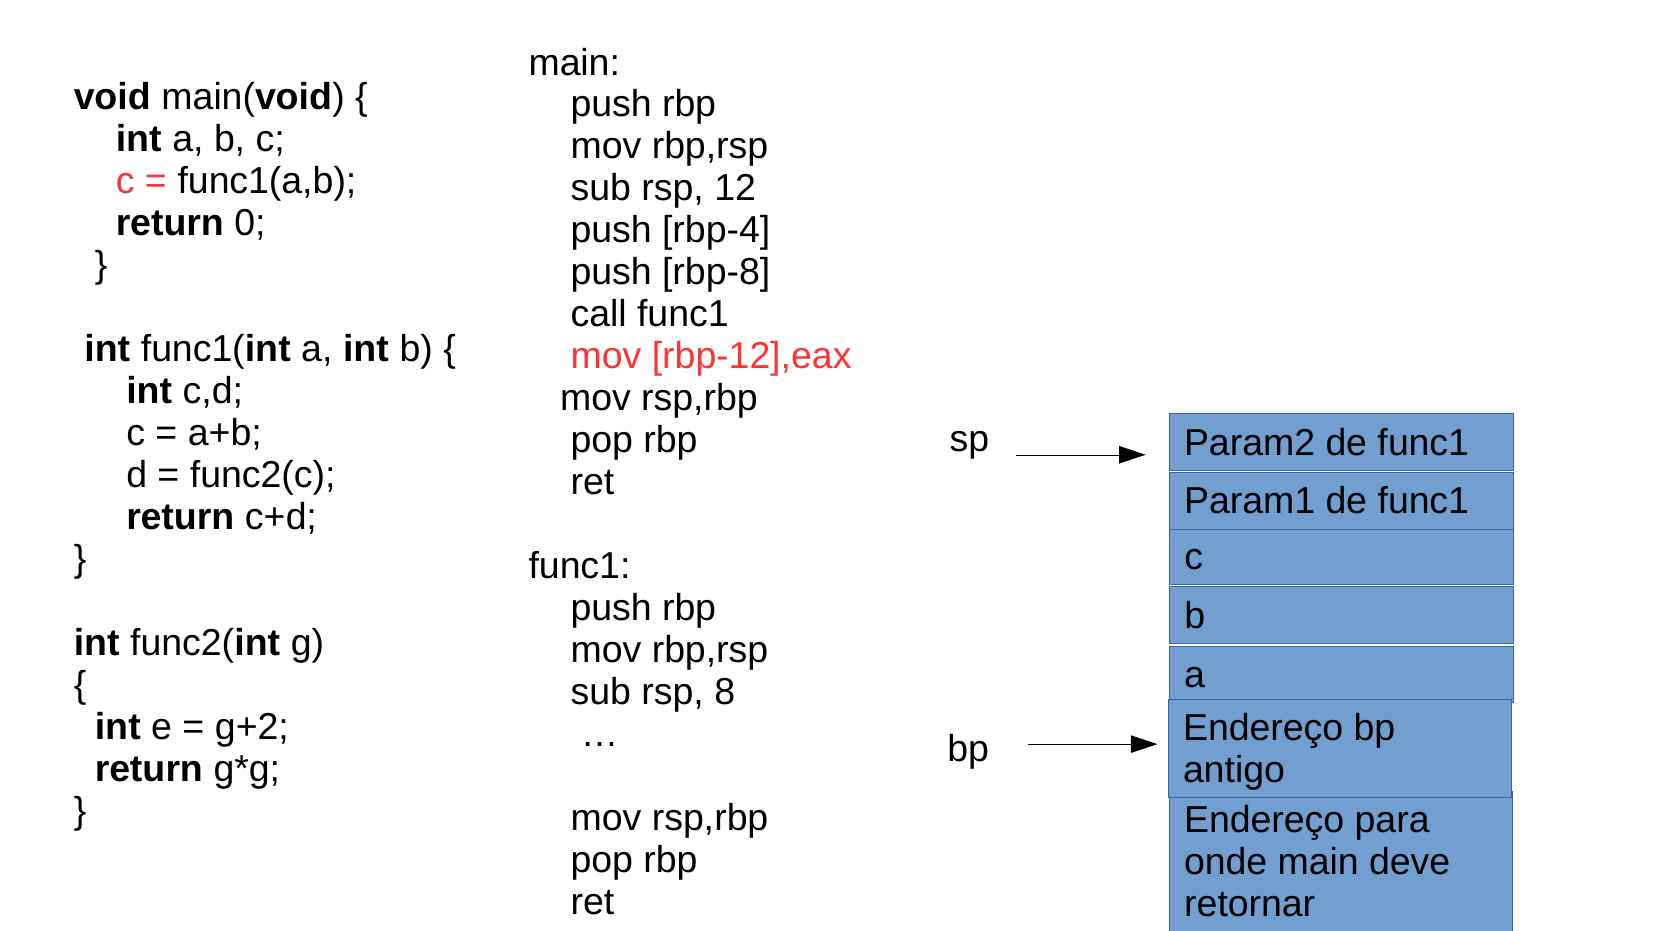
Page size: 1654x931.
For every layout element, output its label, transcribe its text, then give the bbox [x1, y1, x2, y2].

text_box Param2 de func1 [1169, 413, 1514, 471]
text_box c [1169, 530, 1514, 585]
text_box void main(void) { int a, b, c; c = func1(a,b); return 0; } int func1(int a, int b) { int c,d; c = a+b; d = func2(c); return c+d; } int func2(int g) { int e = g+2; return g*g; } [59, 67, 485, 839]
text_box sp [939, 409, 1004, 467]
text_box Param1 de func1 [1169, 472, 1514, 530]
text_box b [1169, 586, 1514, 644]
text_box Endereço para onde main deve retornar [1169, 791, 1513, 931]
text_box a [1169, 646, 1514, 703]
text_box main: push rbp mov rbp,rsp sub rsp, 12 push [rbp-4] push [rbp-8] call func1 mov [rbp-12],eax mov rsp,rbp pop rbp ret func1: push rbp mov rbp,rsp sub rsp, 8 … mov rsp,rbp pop rbp ret [513, 33, 939, 931]
text_box Endereço bp antigo [1168, 699, 1512, 798]
text_box bp [932, 720, 1004, 778]
